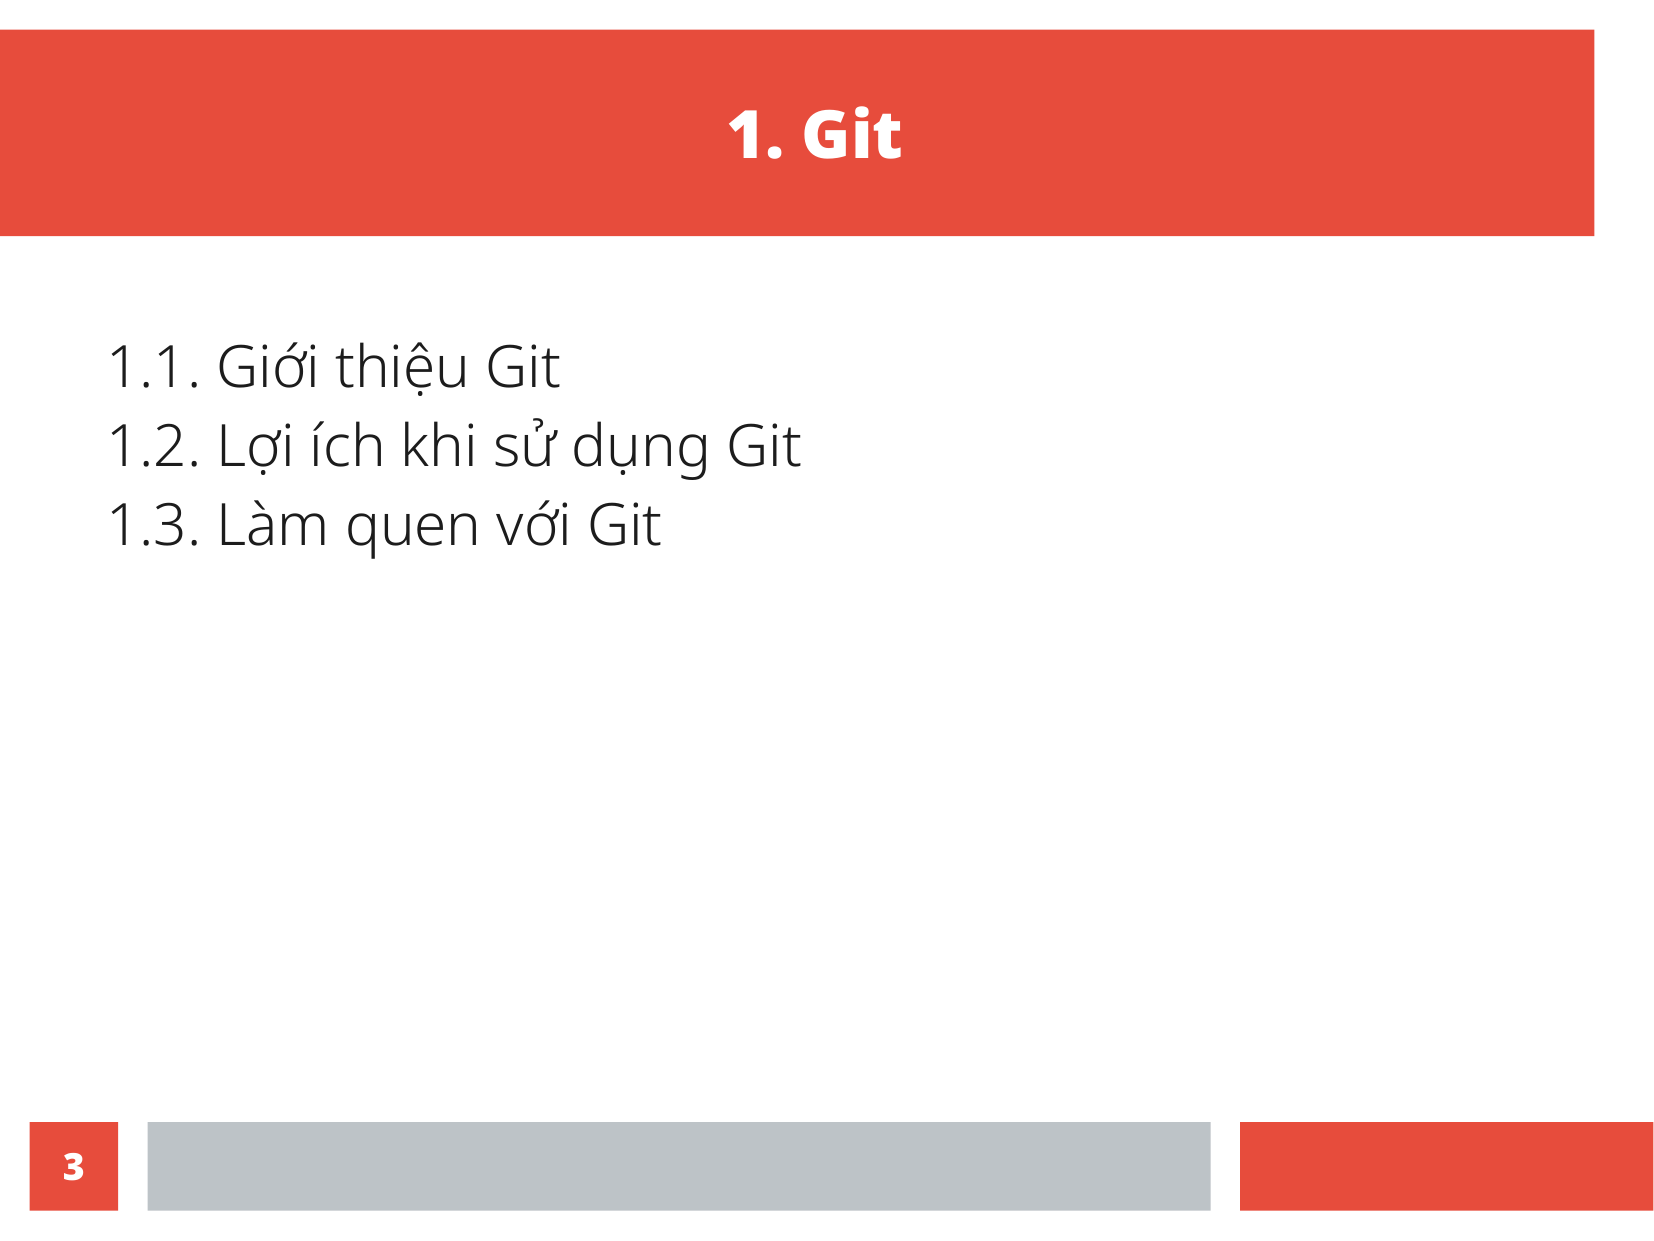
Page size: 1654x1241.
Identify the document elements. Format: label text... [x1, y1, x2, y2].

subtitle 1.1. Giới thiệu Git 1.2. Lợi ích khi sử dụng Git 1.3. Làm quen với Git [59, 324, 1565, 1093]
title 1. Git [47, 59, 1583, 207]
